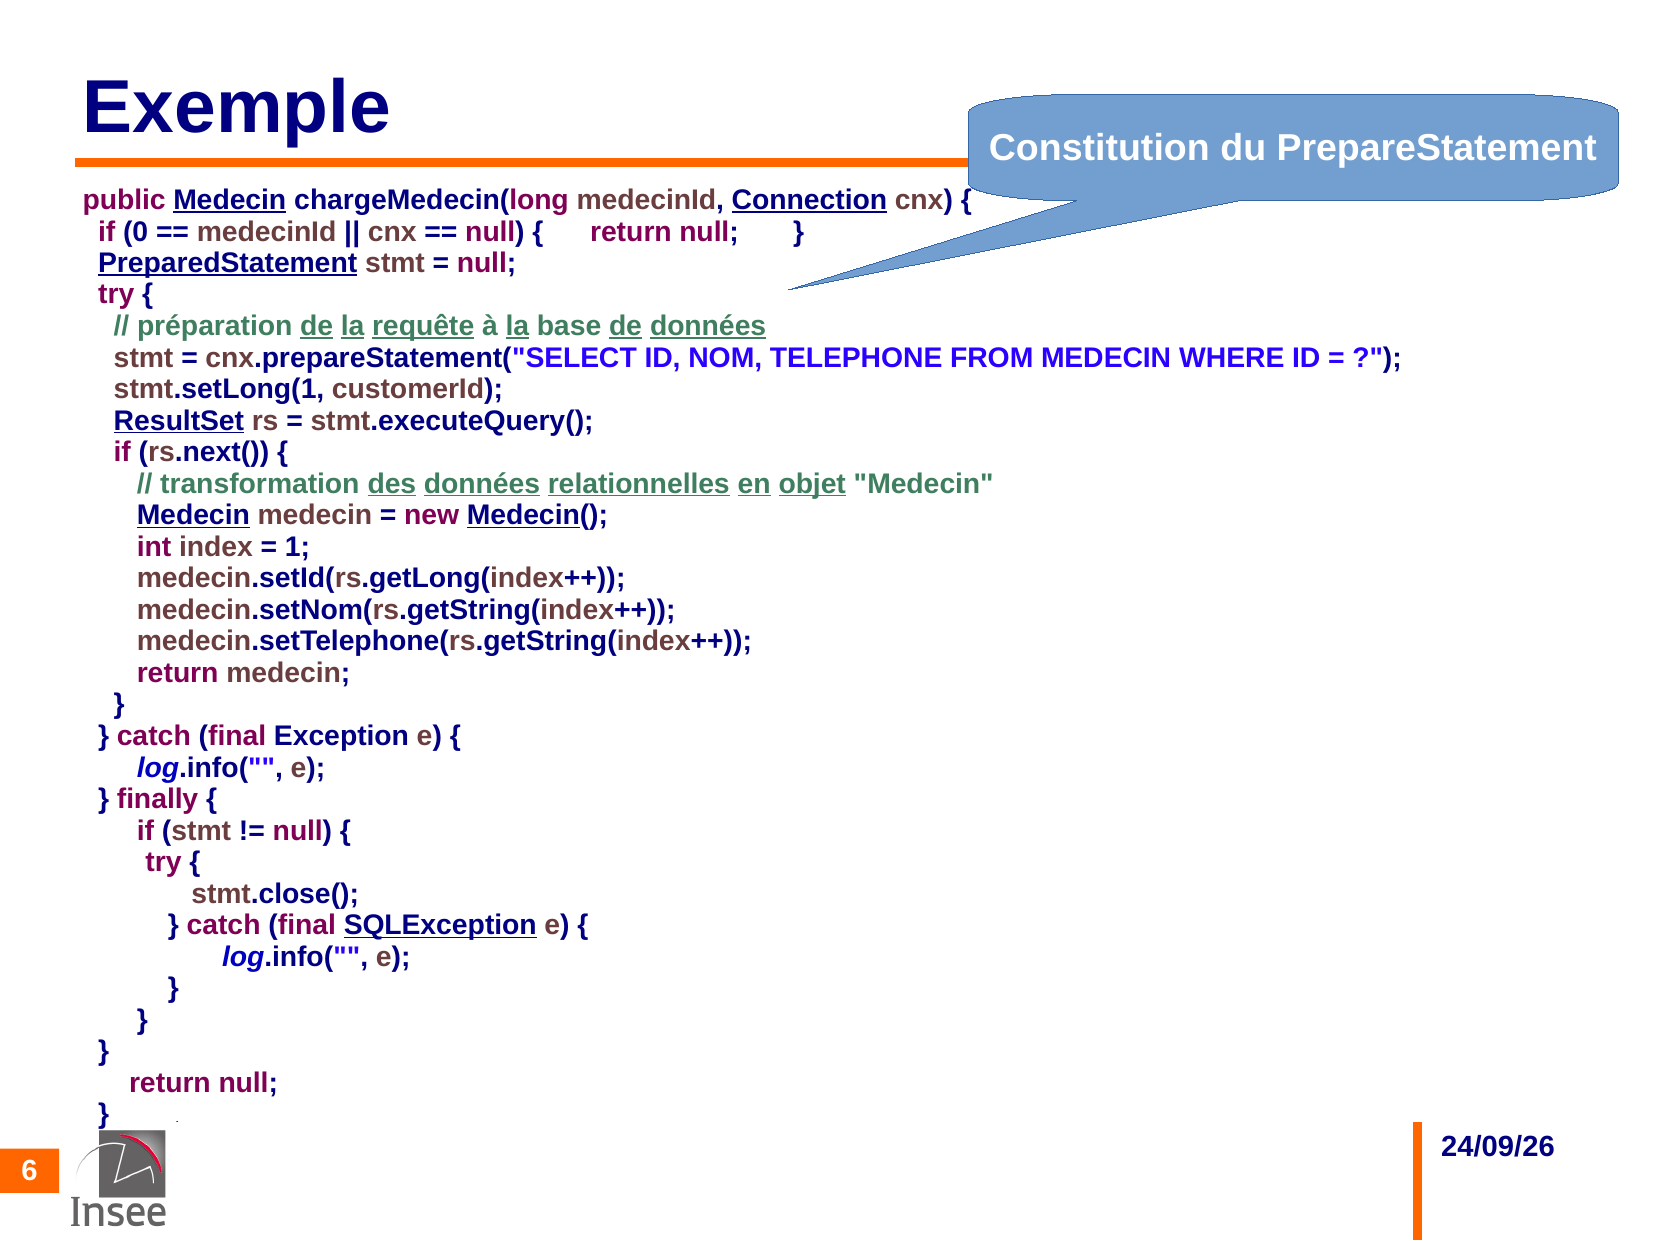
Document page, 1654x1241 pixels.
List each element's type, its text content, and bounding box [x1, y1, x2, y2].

title Exemple [82, 49, 1619, 158]
text_box Constitution du PrepareStatement [788, 94, 1619, 290]
picture [62, 1121, 178, 1241]
list public Medecin chargeMedecin(long medecinId, Connection cnx) { if (0 == medecinId || cnx == null) { return null; } PreparedStatement stmt = null; try { // préparation de la requête à la base de données stmt = cnx.prepareStatement("SELECT ID, NOM, TELEPHONE FROM MEDECIN WHERE ID = ?"); stmt.setLong(1, customerId); ResultSet rs = stmt.executeQuery(); if (rs.next()) { // transformation des données relationnelles en objet "Medecin" Medecin medecin = new Medecin(); int index = 1; medecin.setId(rs.getLong(index++)); medecin.setNom(rs.getString(index++)); medecin.setTelephone(rs.getString(index++)); return medecin; } } catch (final Exception e) { log.info("", e); } finally { if (stmt != null) { try { stmt.close(); } catch (final SQLException e) { log.info("", e); } } } return null; } [82, 183, 1654, 1134]
